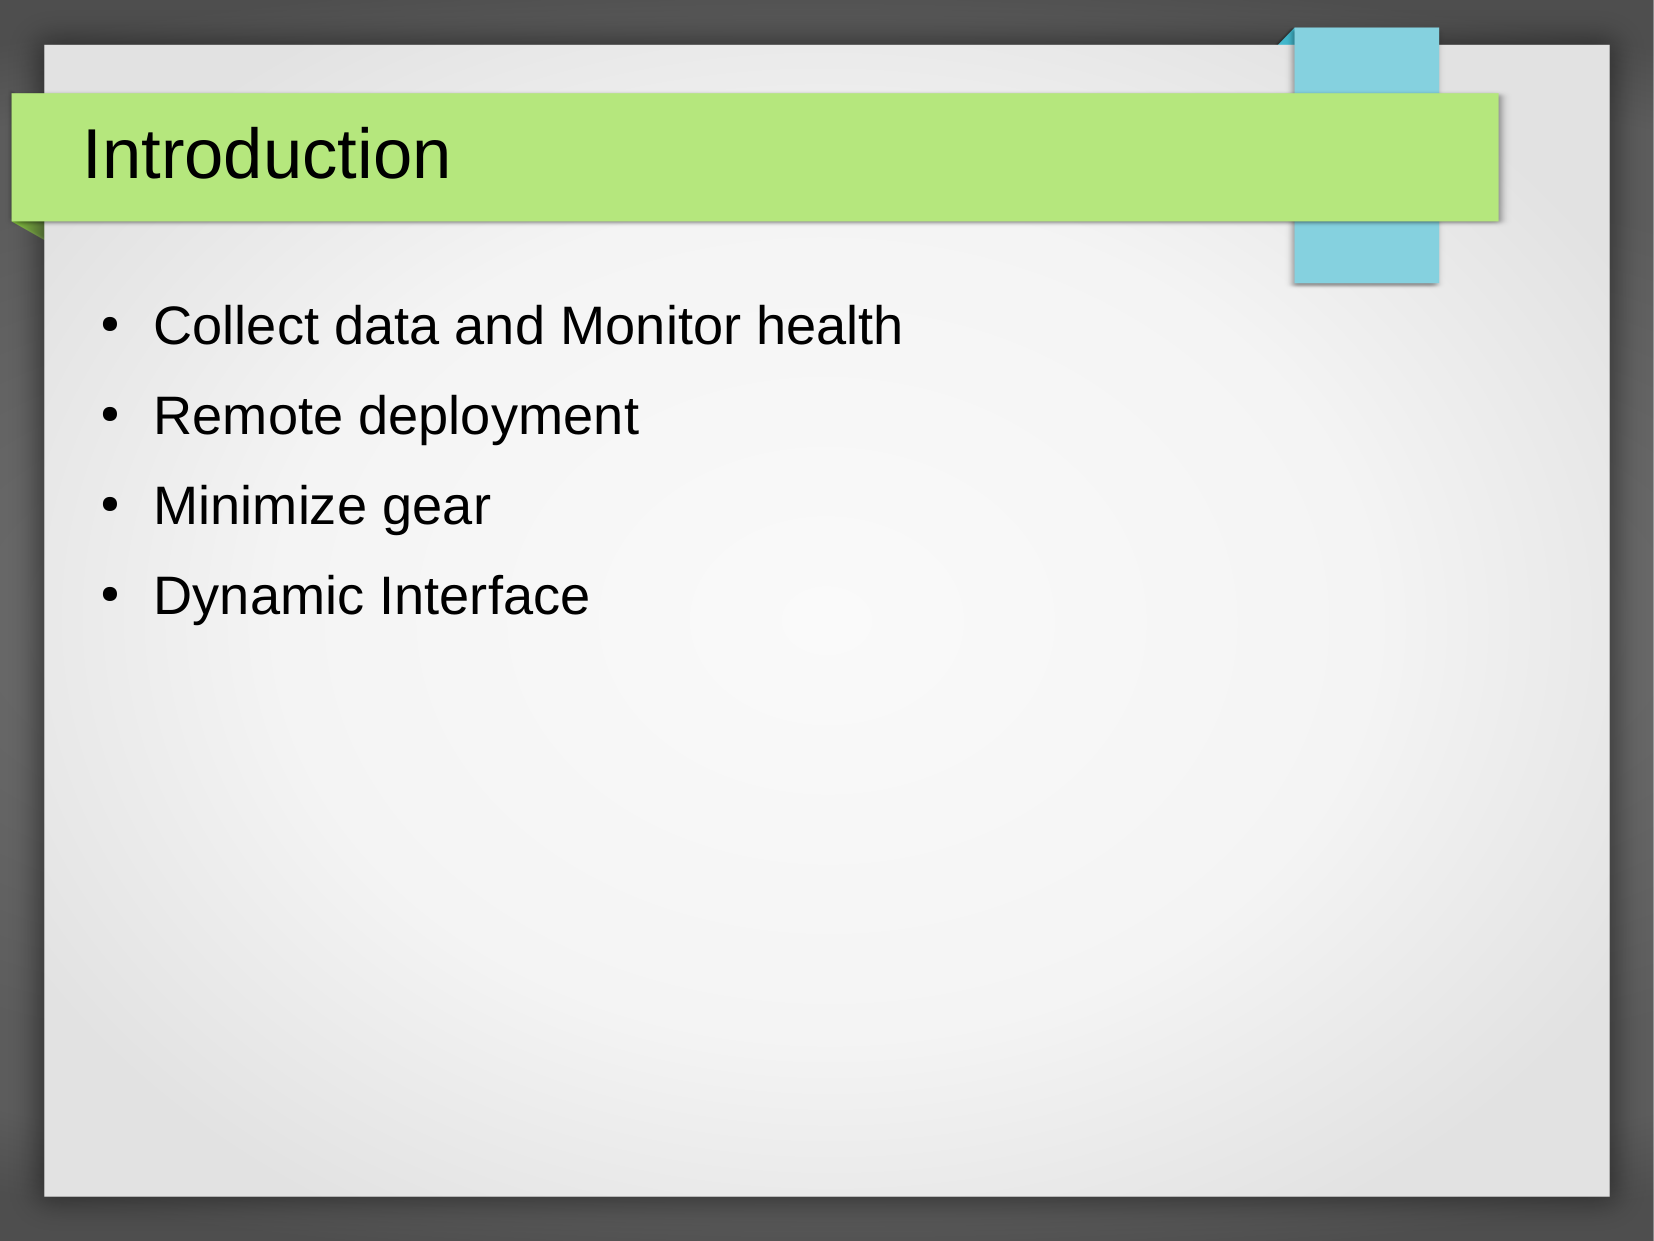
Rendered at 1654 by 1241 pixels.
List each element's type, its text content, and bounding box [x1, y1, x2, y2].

list Collect data and Monitor health Remote deployment Minimize gear Dynamic Interface [82, 295, 1571, 1015]
picture [0, 0, 1654, 1241]
title Introduction [82, 94, 1264, 213]
